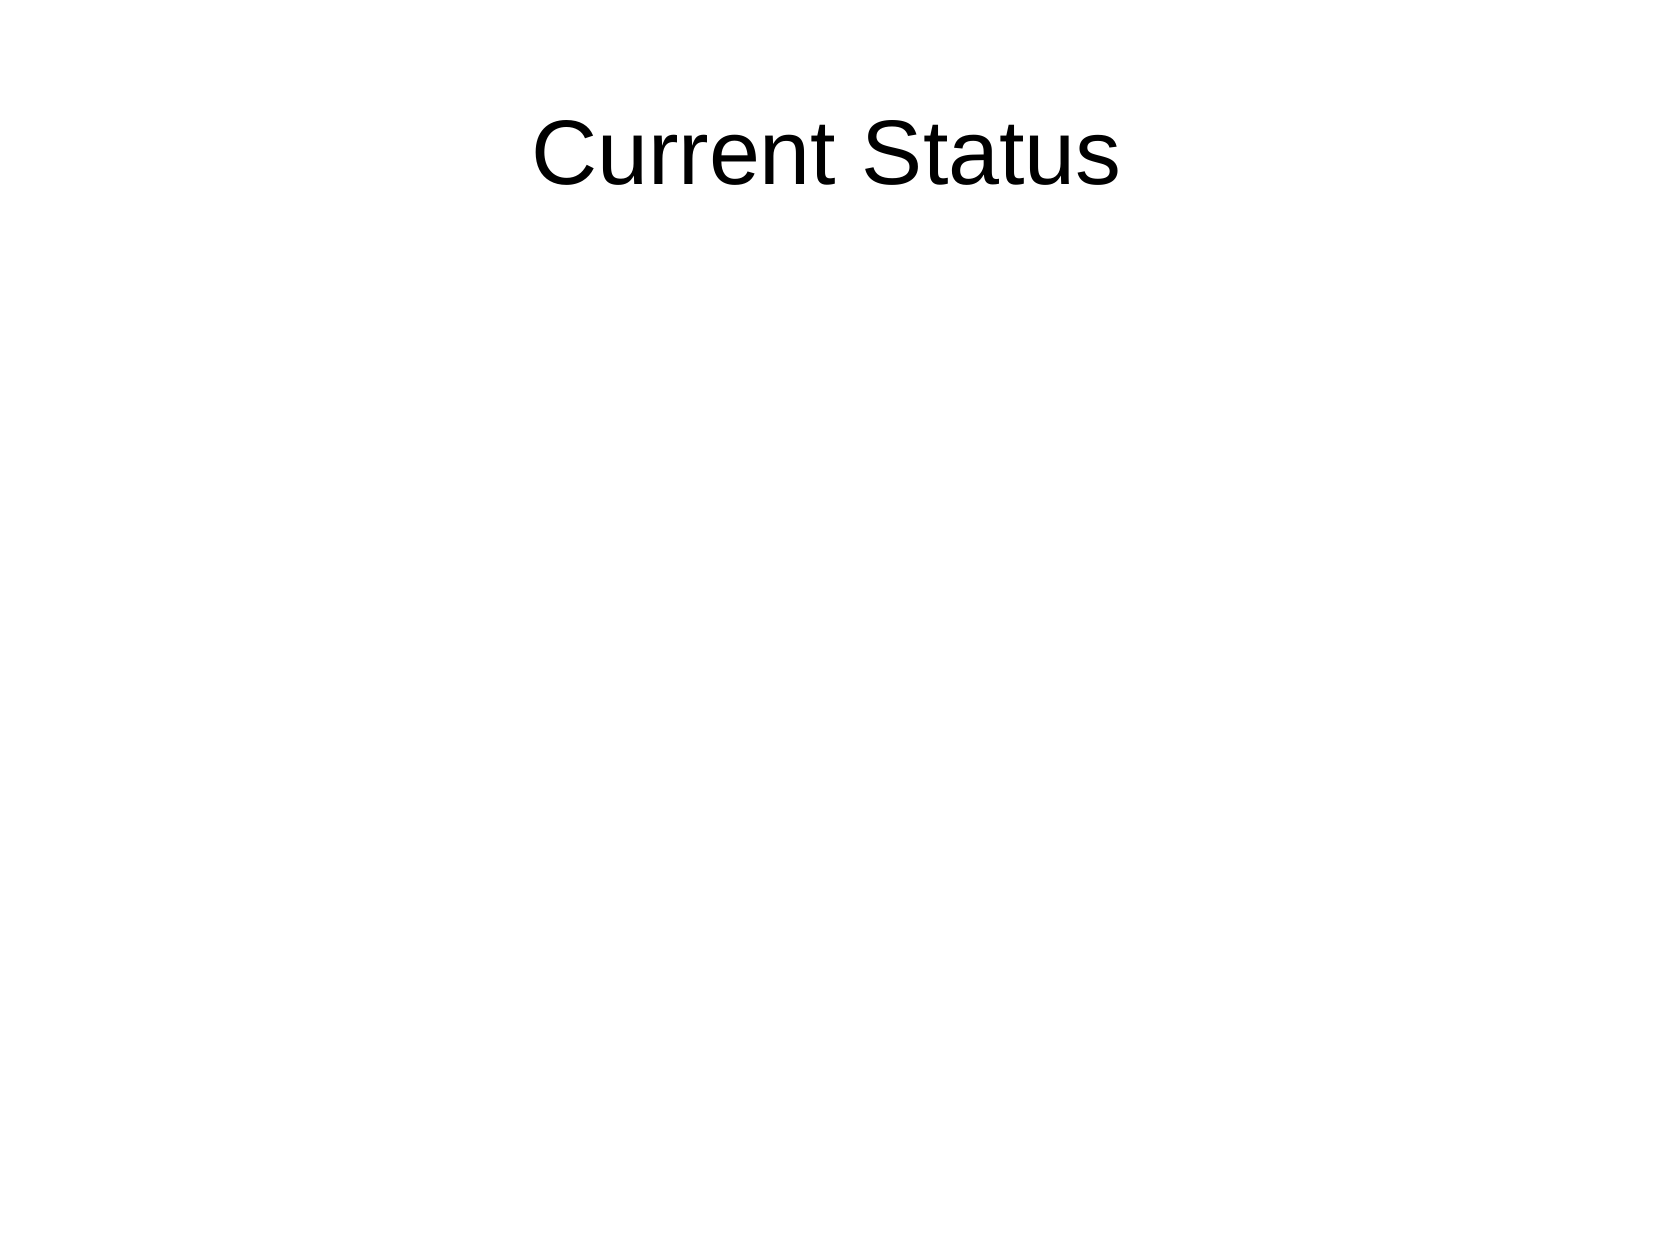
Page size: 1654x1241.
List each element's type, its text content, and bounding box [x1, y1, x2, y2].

title Current Status [82, 49, 1571, 257]
